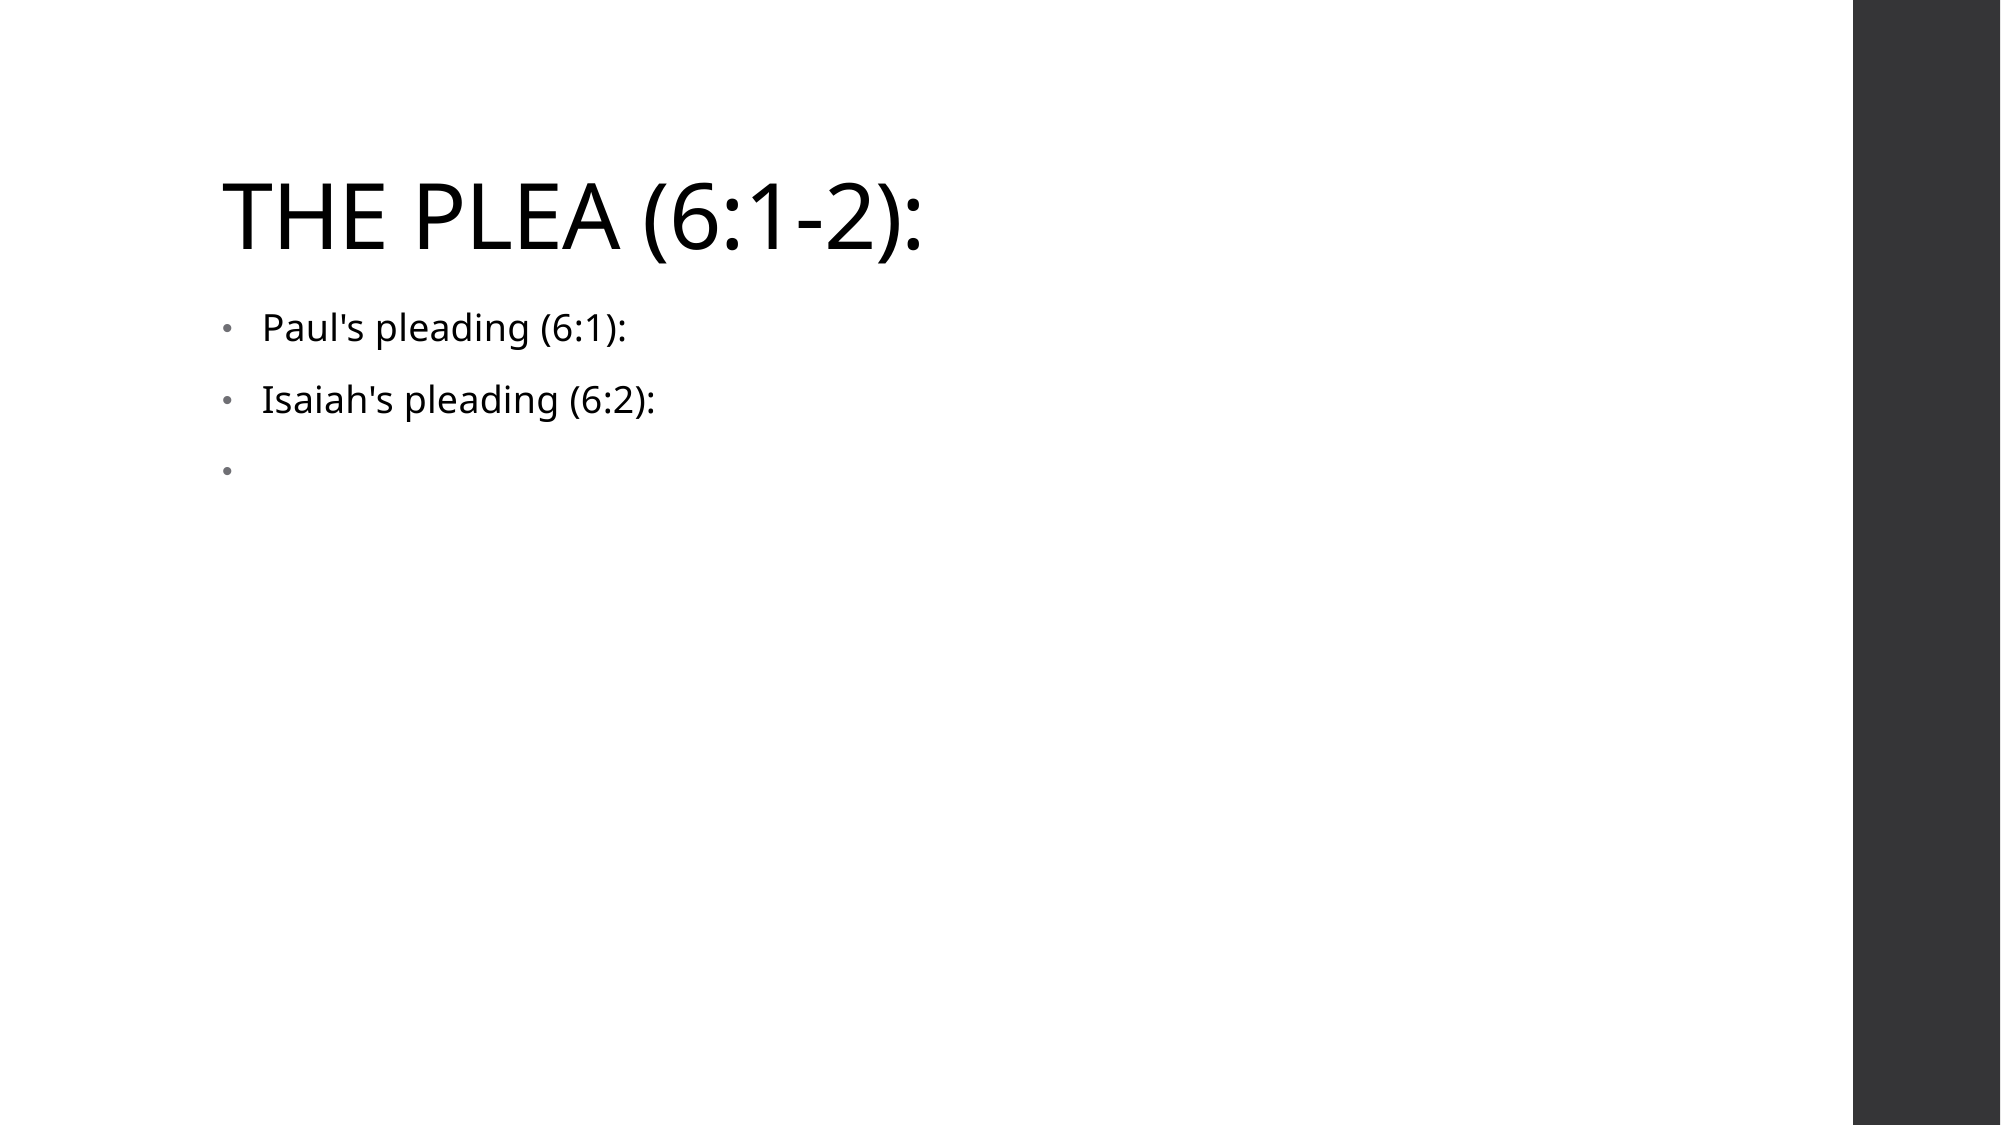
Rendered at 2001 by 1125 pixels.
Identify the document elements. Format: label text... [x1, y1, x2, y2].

list Paul's pleading (6:1): Isaiah's pleading (6:2): [206, 299, 1617, 1014]
title THE PLEA (6:1-2): [206, 60, 1797, 278]
